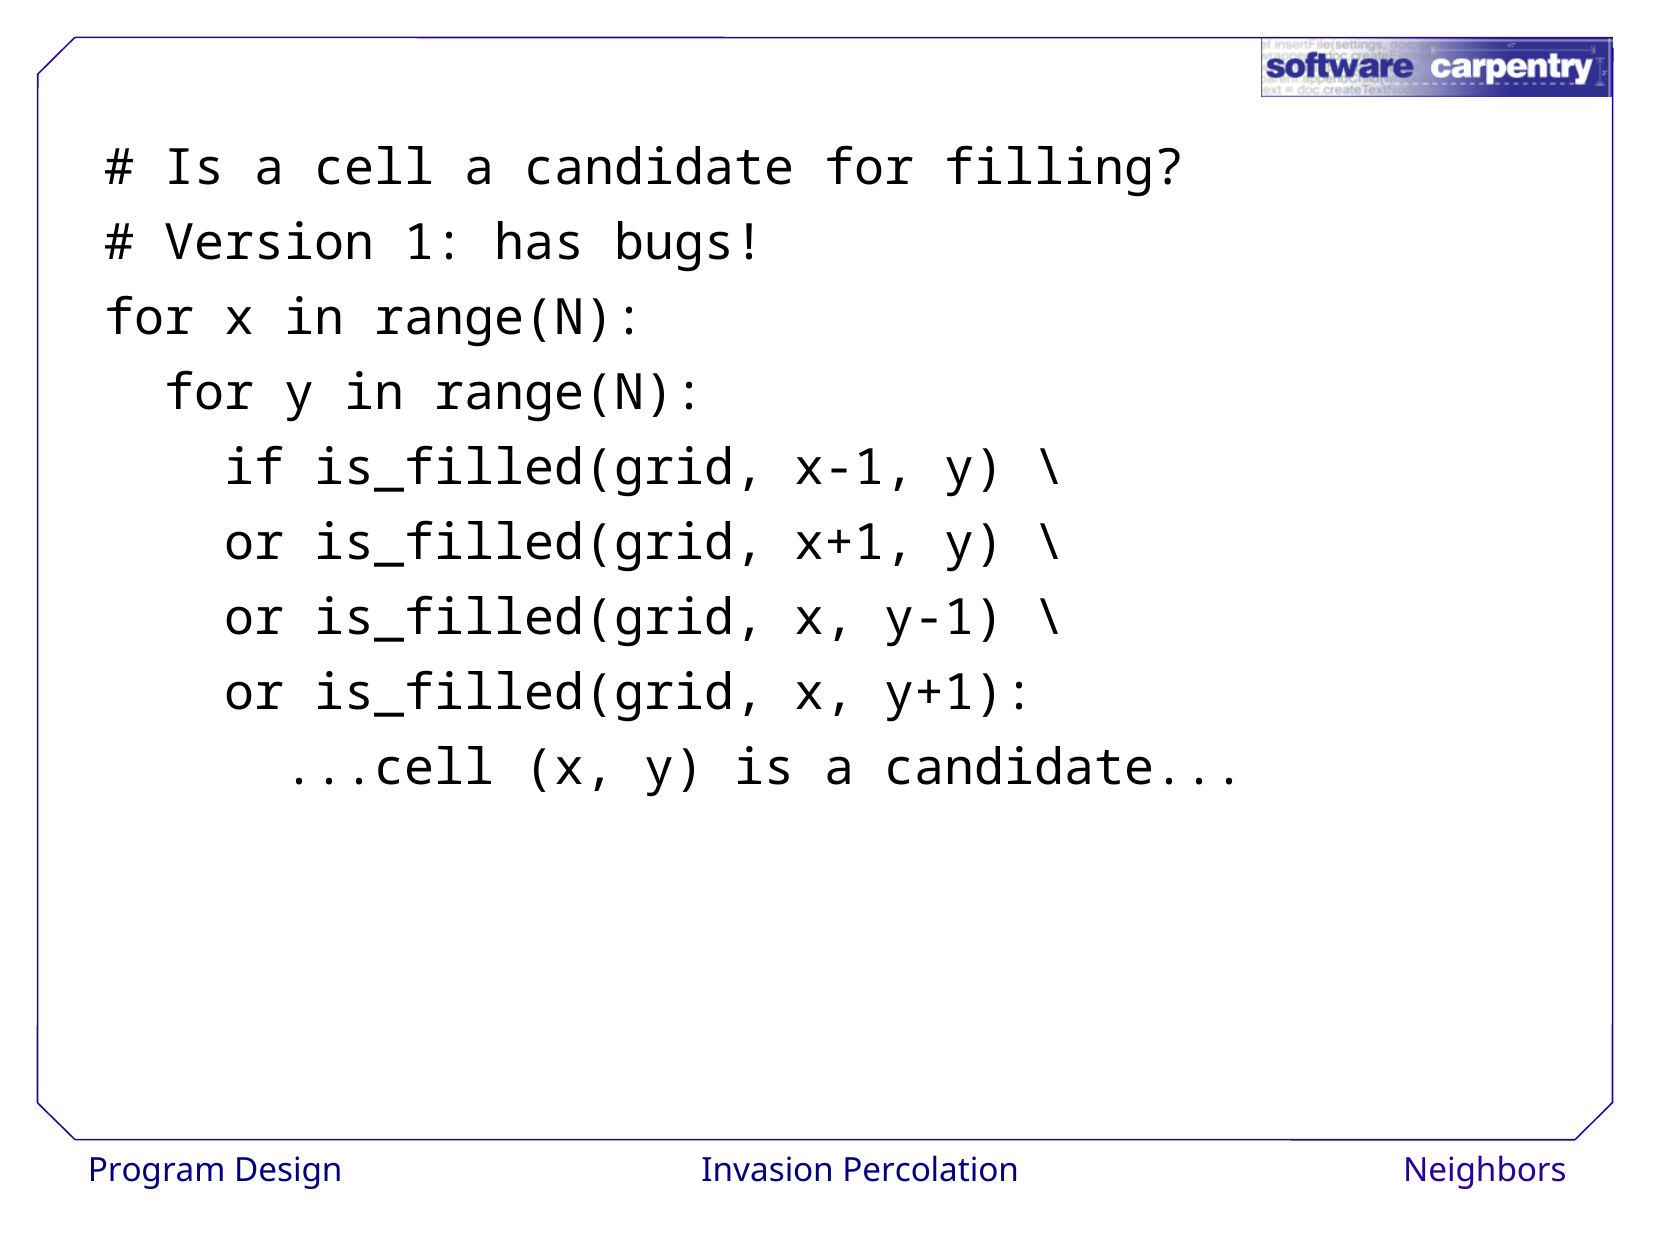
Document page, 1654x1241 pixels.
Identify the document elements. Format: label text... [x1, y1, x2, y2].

text_box # Is a cell a candidate for filling? # Version 1: has bugs! for x in range(N): for y in range(N): if is_filled(grid, x-1, y) \ or is_filled(grid, x+1, y) \ or is_filled(grid, x, y-1) \ or is_filled(grid, x, y+1): ...cell (x, y) is a candidate... [89, 112, 1508, 999]
picture [1261, 39, 1613, 97]
